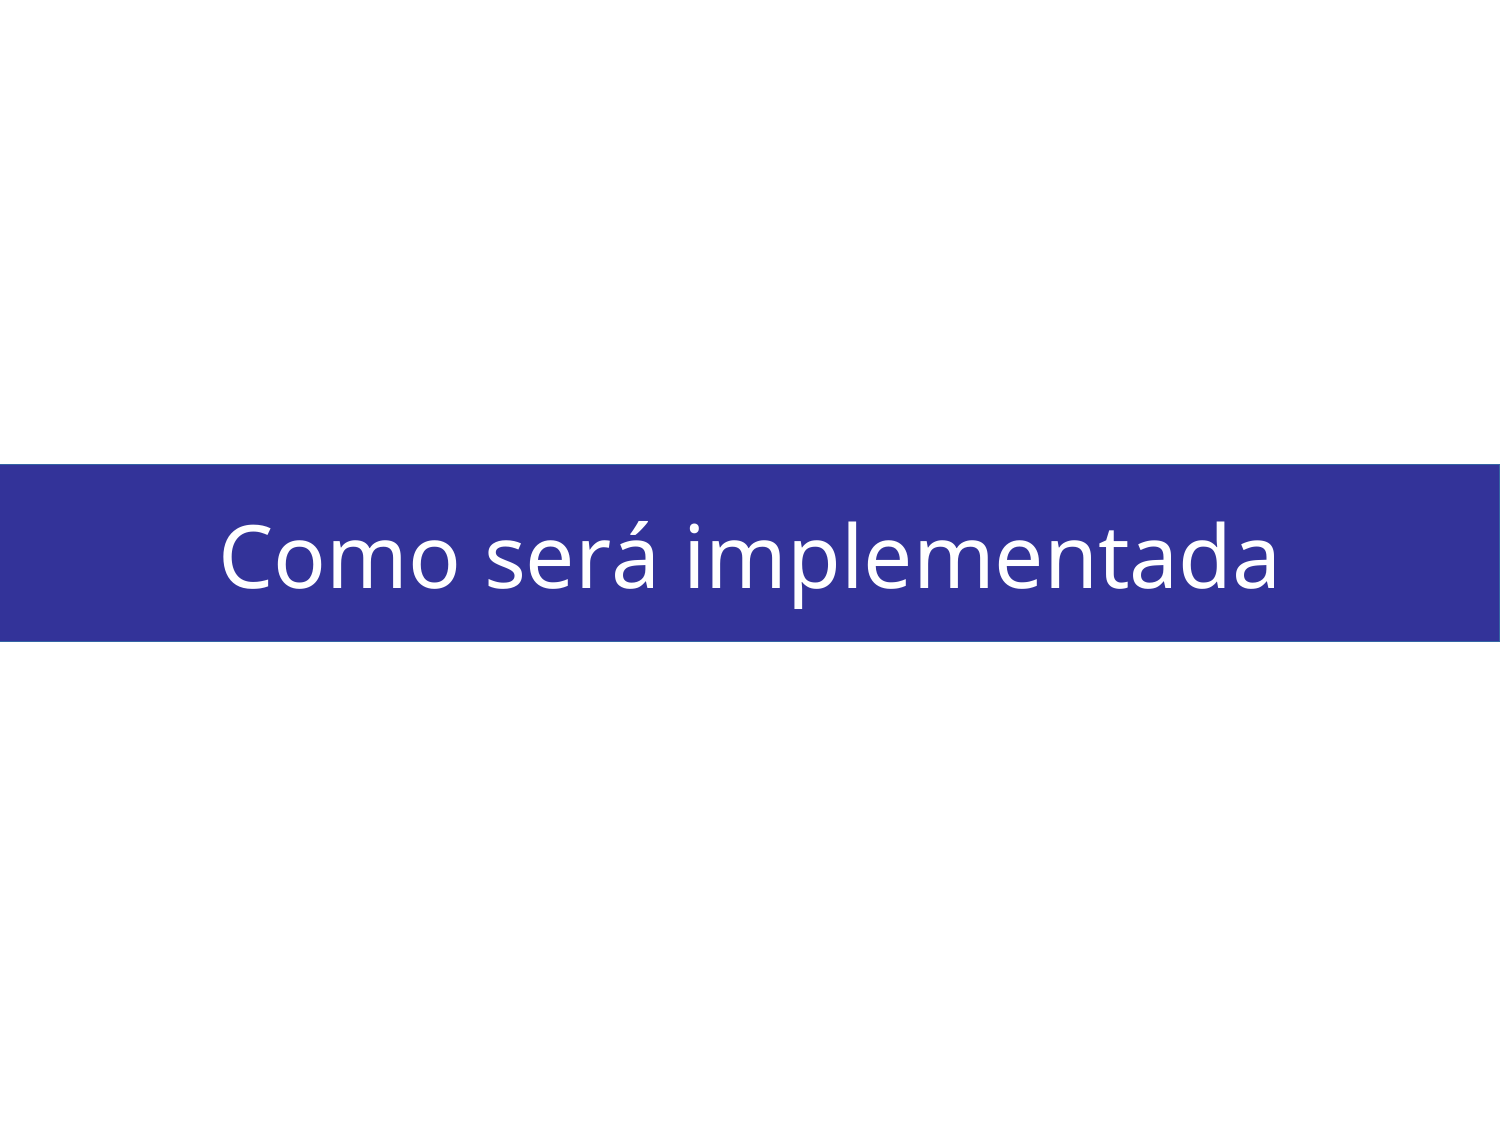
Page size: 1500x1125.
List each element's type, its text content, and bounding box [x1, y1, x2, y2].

text_box Como será implementada [0, 464, 1500, 642]
